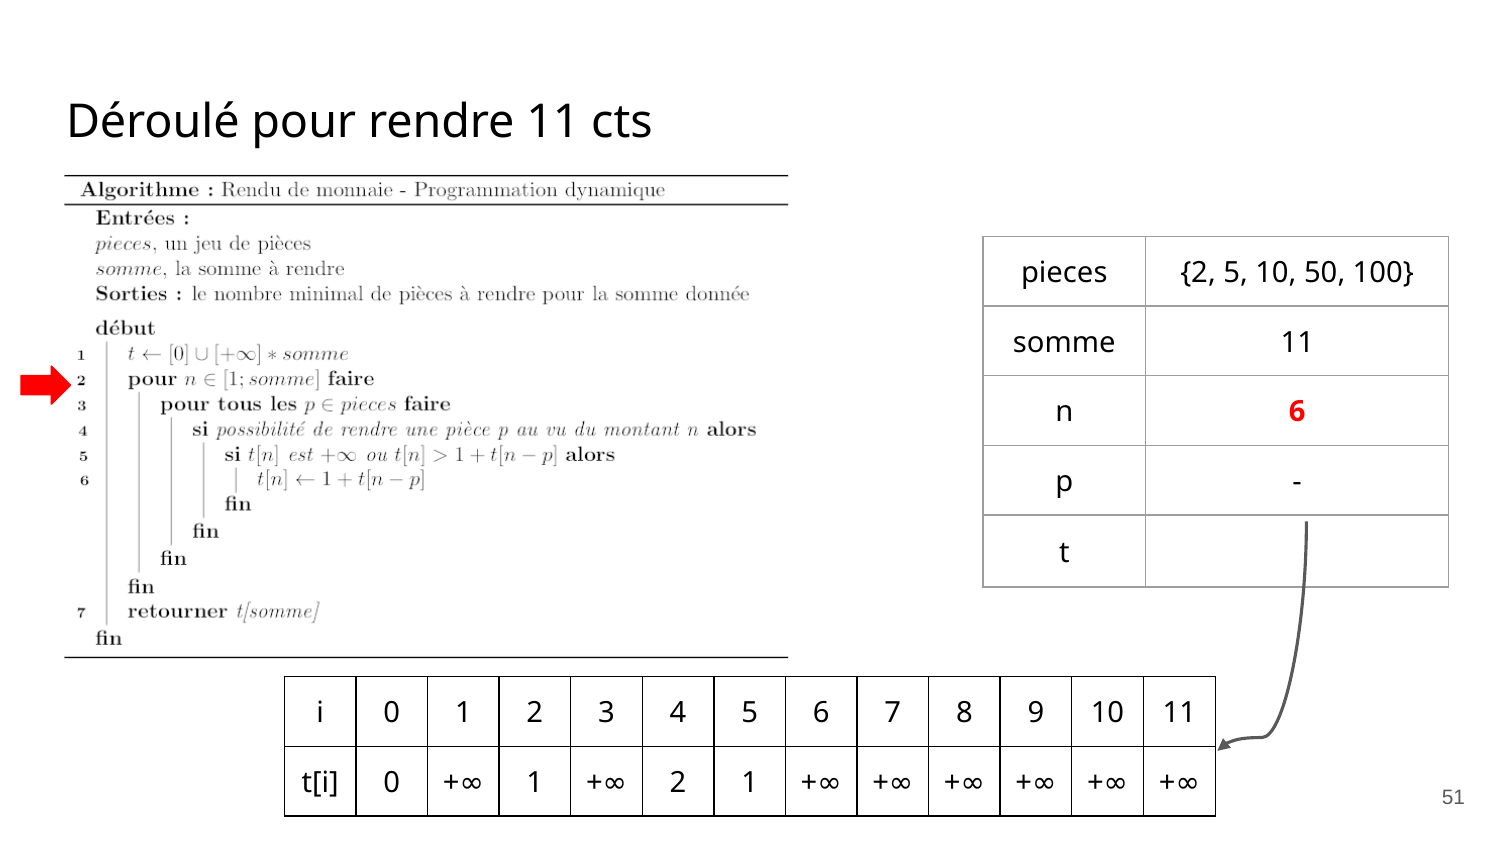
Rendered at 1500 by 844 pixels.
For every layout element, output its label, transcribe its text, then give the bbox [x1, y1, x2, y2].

table_cell 2 [643, 747, 713, 815]
table_header 10 [1072, 677, 1143, 746]
table_header 9 [1001, 677, 1071, 746]
table_cell +∞ [929, 747, 999, 815]
table_header pieces [984, 237, 1145, 305]
table_header 4 [643, 677, 713, 746]
table_header 7 [858, 677, 928, 746]
table_header {2, 5, 10, 50, 100} [1146, 237, 1448, 305]
table_cell 0 [357, 747, 427, 815]
table_header 1 [428, 677, 498, 746]
table_header 0 [357, 677, 427, 746]
table_cell +∞ [571, 747, 642, 815]
table_cell p [984, 446, 1145, 514]
table_header 8 [929, 677, 999, 746]
table_cell somme [984, 307, 1145, 375]
table_cell n [984, 376, 1145, 445]
table_cell +∞ [1072, 747, 1143, 815]
table_header 11 [1144, 677, 1215, 746]
table_cell t[i] [285, 747, 355, 815]
table_header 2 [500, 677, 570, 746]
table_cell +∞ [858, 747, 928, 815]
text_box [21, 366, 71, 405]
table_cell 11 [1146, 307, 1448, 375]
table_cell - [1146, 446, 1448, 514]
table_cell +∞ [1144, 747, 1215, 815]
table_cell +∞ [1001, 747, 1071, 815]
table_cell [1146, 516, 1448, 586]
table_cell 1 [715, 747, 785, 815]
table_cell t [984, 516, 1145, 586]
table_cell +∞ [428, 747, 498, 815]
table_cell 1 [500, 747, 570, 815]
table_header 6 [786, 677, 856, 746]
table_header 3 [571, 677, 642, 746]
table_header 5 [715, 677, 785, 746]
title Déroulé pour rendre 11 cts [51, 72, 1449, 167]
slide_number <numéro> [1389, 764, 1480, 830]
picture [63, 173, 789, 660]
table_cell 6 [1146, 376, 1448, 445]
table_header i [285, 677, 355, 746]
table_cell +∞ [786, 747, 856, 815]
